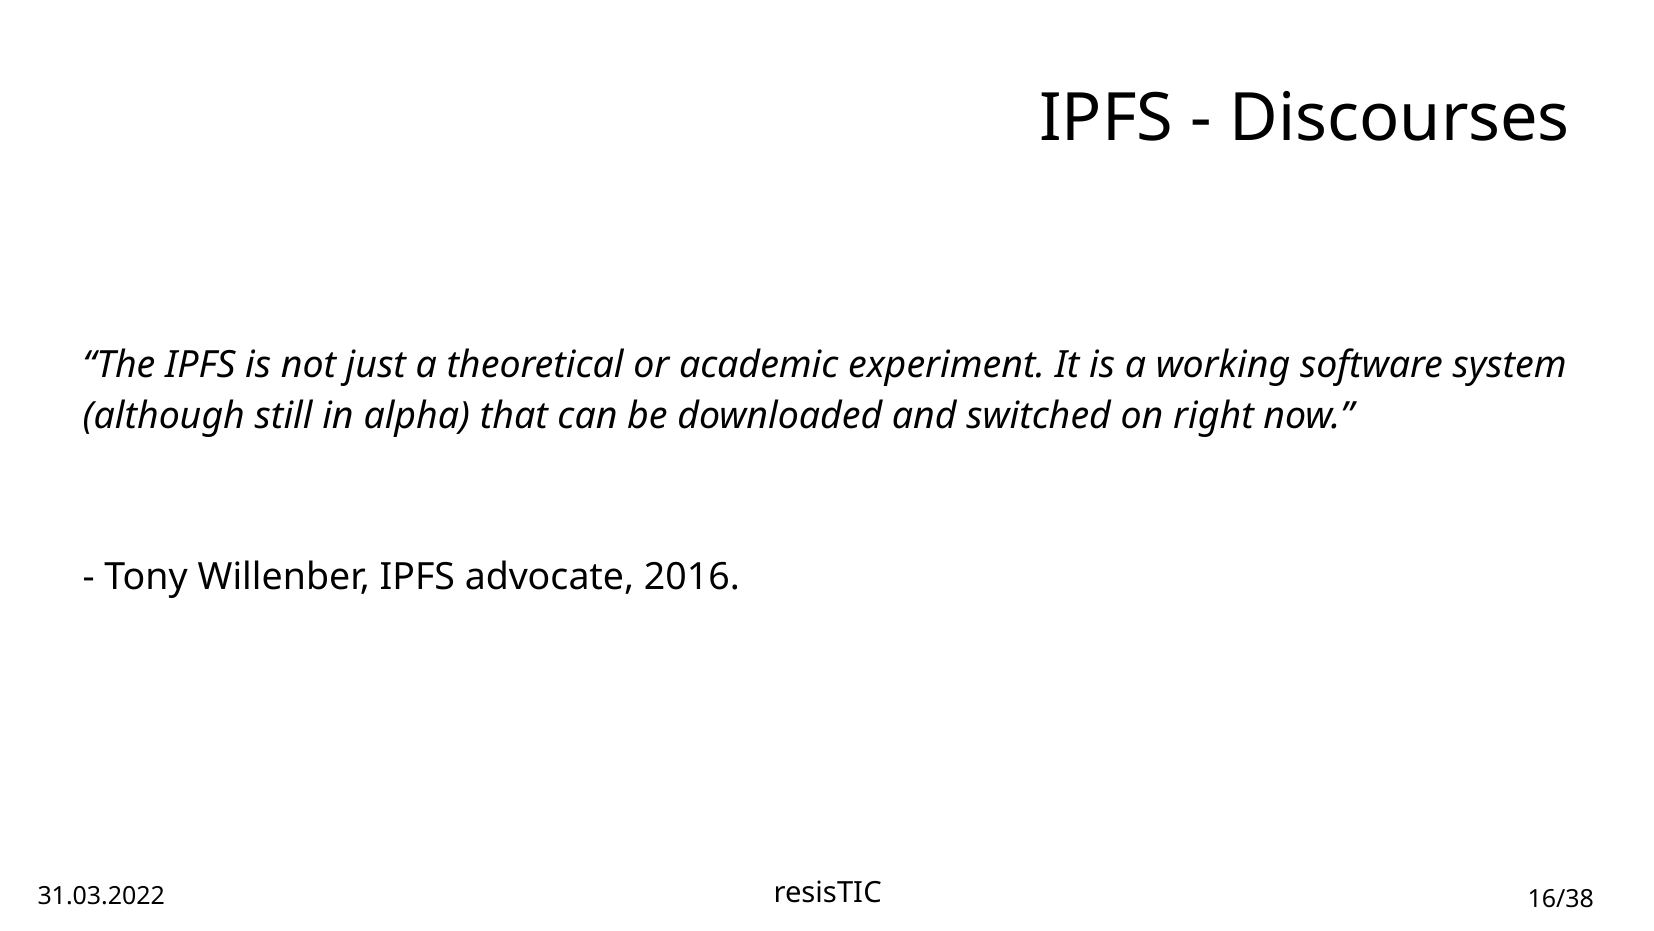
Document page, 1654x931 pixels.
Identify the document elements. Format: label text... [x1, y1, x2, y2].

title IPFS - Discourses [82, 37, 1571, 193]
text_box 16/38 [1383, 873, 1609, 919]
list “The IPFS is not just a theoretical or academic experiment. It is a working software system (although still in alpha) that can be downloaded and switched on right now.” - Tony Willenber, IPFS advocate, 2016. [82, 337, 1571, 758]
